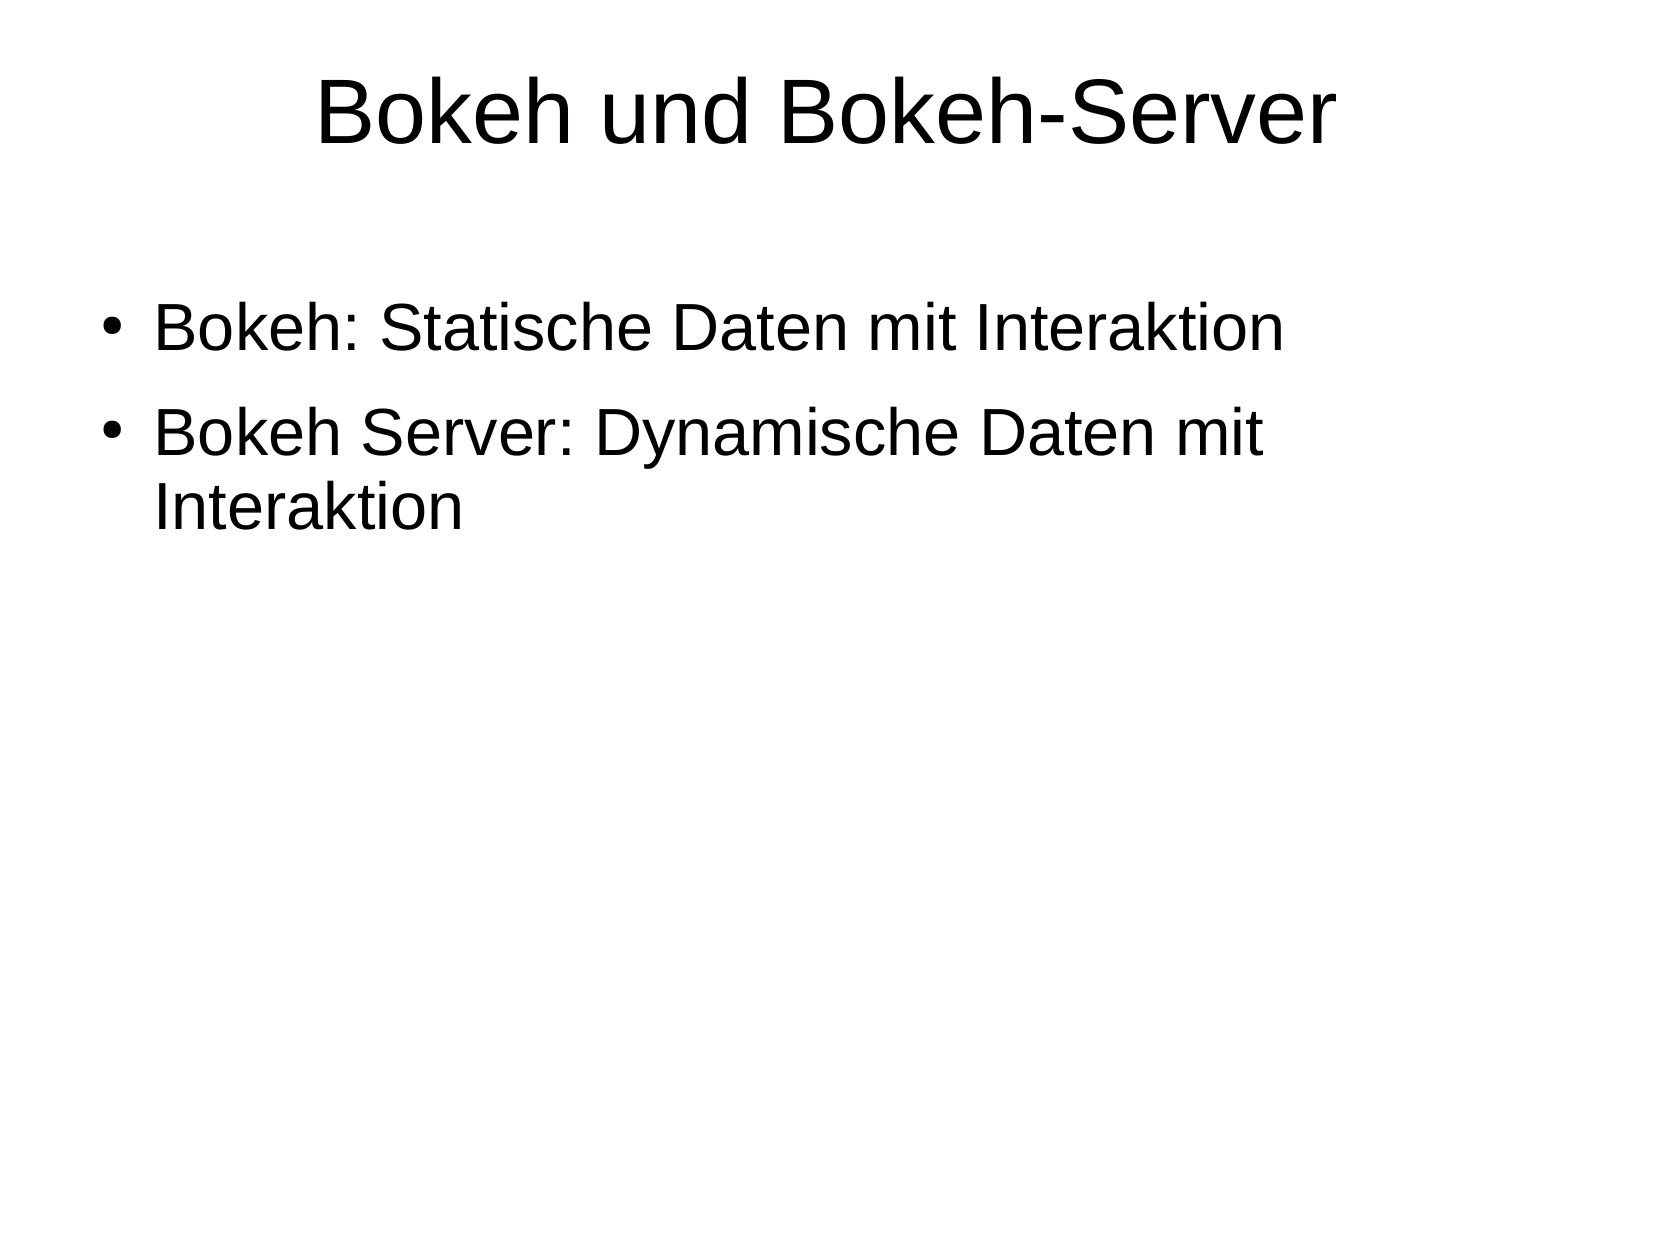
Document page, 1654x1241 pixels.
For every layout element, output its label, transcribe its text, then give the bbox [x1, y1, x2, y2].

list Bokeh: Statische Daten mit Interaktion Bokeh Server: Dynamische Daten mit Interaktion [82, 290, 1571, 1010]
title Bokeh und Bokeh-Server [82, 8, 1571, 216]
